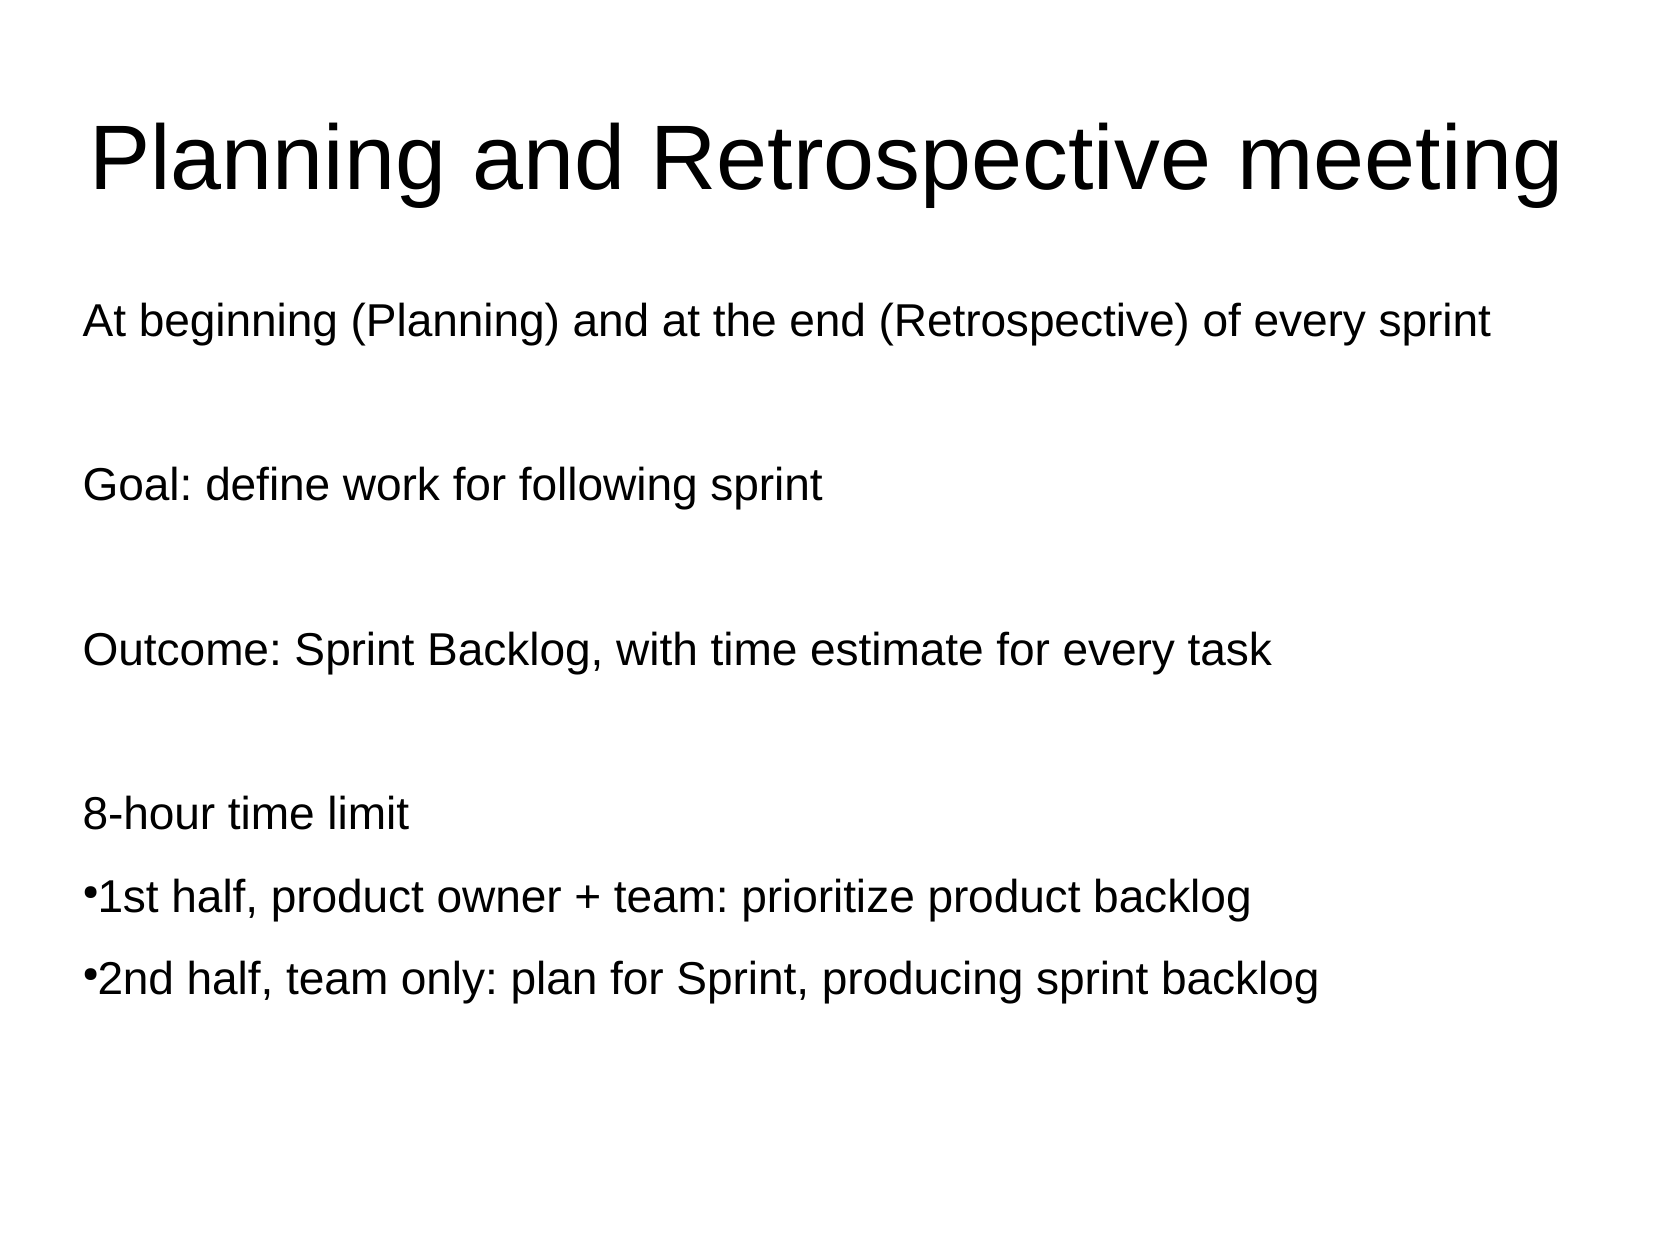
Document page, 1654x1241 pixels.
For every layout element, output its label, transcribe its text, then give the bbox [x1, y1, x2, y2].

list At beginning (Planning) and at the end (Retrospective) of every sprint Goal: define work for following sprint Outcome: Sprint Backlog, with time estimate for every task 8-hour time limit 1st half, product owner + team: prioritize product backlog 2nd half, team only: plan for Sprint, producing sprint backlog [82, 290, 1571, 1010]
title Planning and Retrospective meeting [82, 49, 1571, 257]
